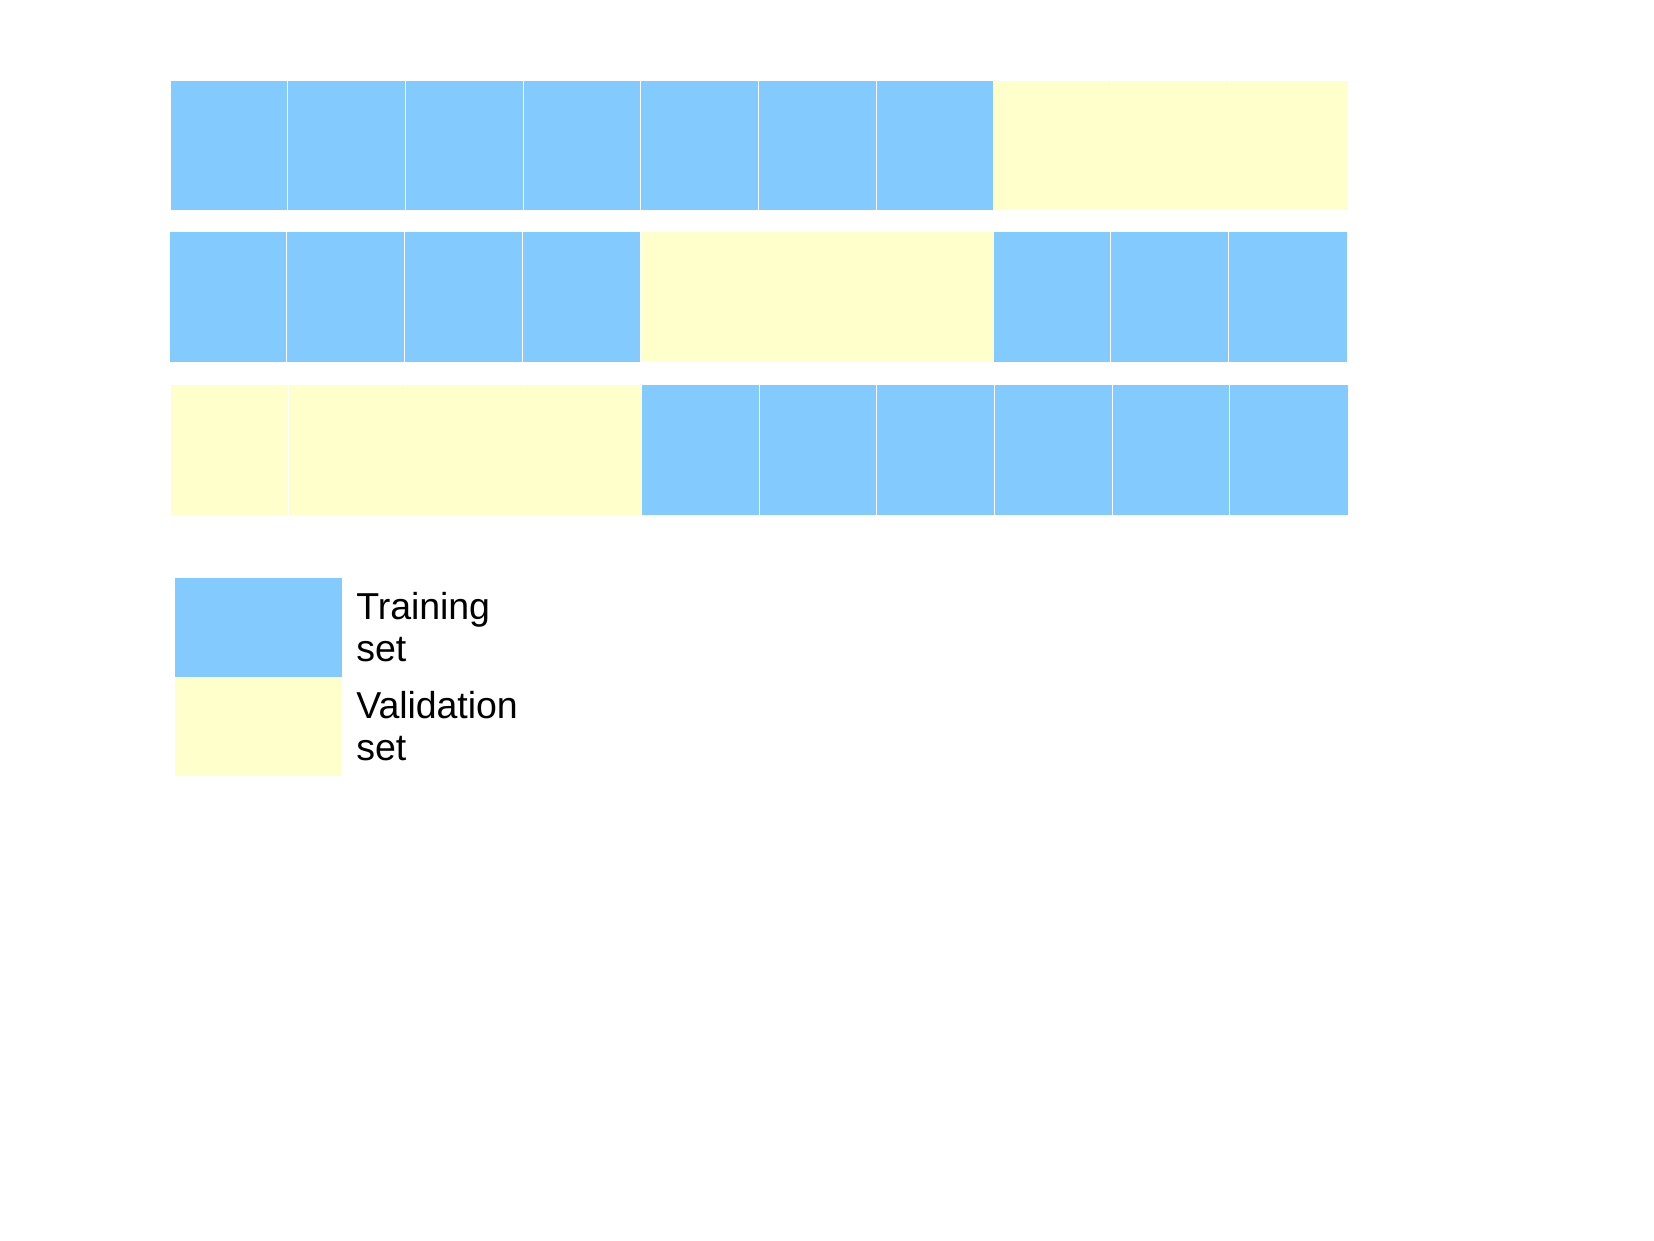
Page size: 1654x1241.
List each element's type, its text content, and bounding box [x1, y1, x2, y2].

table_header [759, 81, 876, 210]
table_header [287, 232, 404, 362]
table_header [524, 81, 640, 210]
table_cell Validation set [343, 678, 542, 776]
table_header Training set [343, 578, 542, 677]
table_header [994, 81, 1111, 210]
table_header [641, 81, 758, 210]
table_cell [175, 678, 342, 776]
table_header [1230, 81, 1348, 210]
table_header [1229, 232, 1347, 362]
table_header [642, 385, 759, 515]
table_header [995, 385, 1112, 515]
table_header [876, 232, 993, 362]
table_header [406, 81, 523, 210]
table_header [641, 232, 757, 362]
table_header [877, 81, 993, 210]
table_header [1230, 385, 1348, 515]
table_header [760, 385, 876, 515]
table_header [877, 385, 994, 515]
table_header [523, 232, 640, 362]
table_header [1112, 81, 1229, 210]
table_header [405, 232, 522, 362]
table_header [170, 232, 286, 362]
table_header [1111, 232, 1228, 362]
table_header [994, 232, 1110, 362]
table_header [406, 385, 523, 515]
table_header [288, 81, 405, 210]
table_header [171, 81, 287, 210]
table_header [1113, 385, 1229, 515]
table_header [175, 578, 342, 677]
table_header [758, 232, 875, 362]
table_header [524, 385, 641, 515]
table_header [289, 385, 405, 515]
table_header [171, 385, 288, 515]
